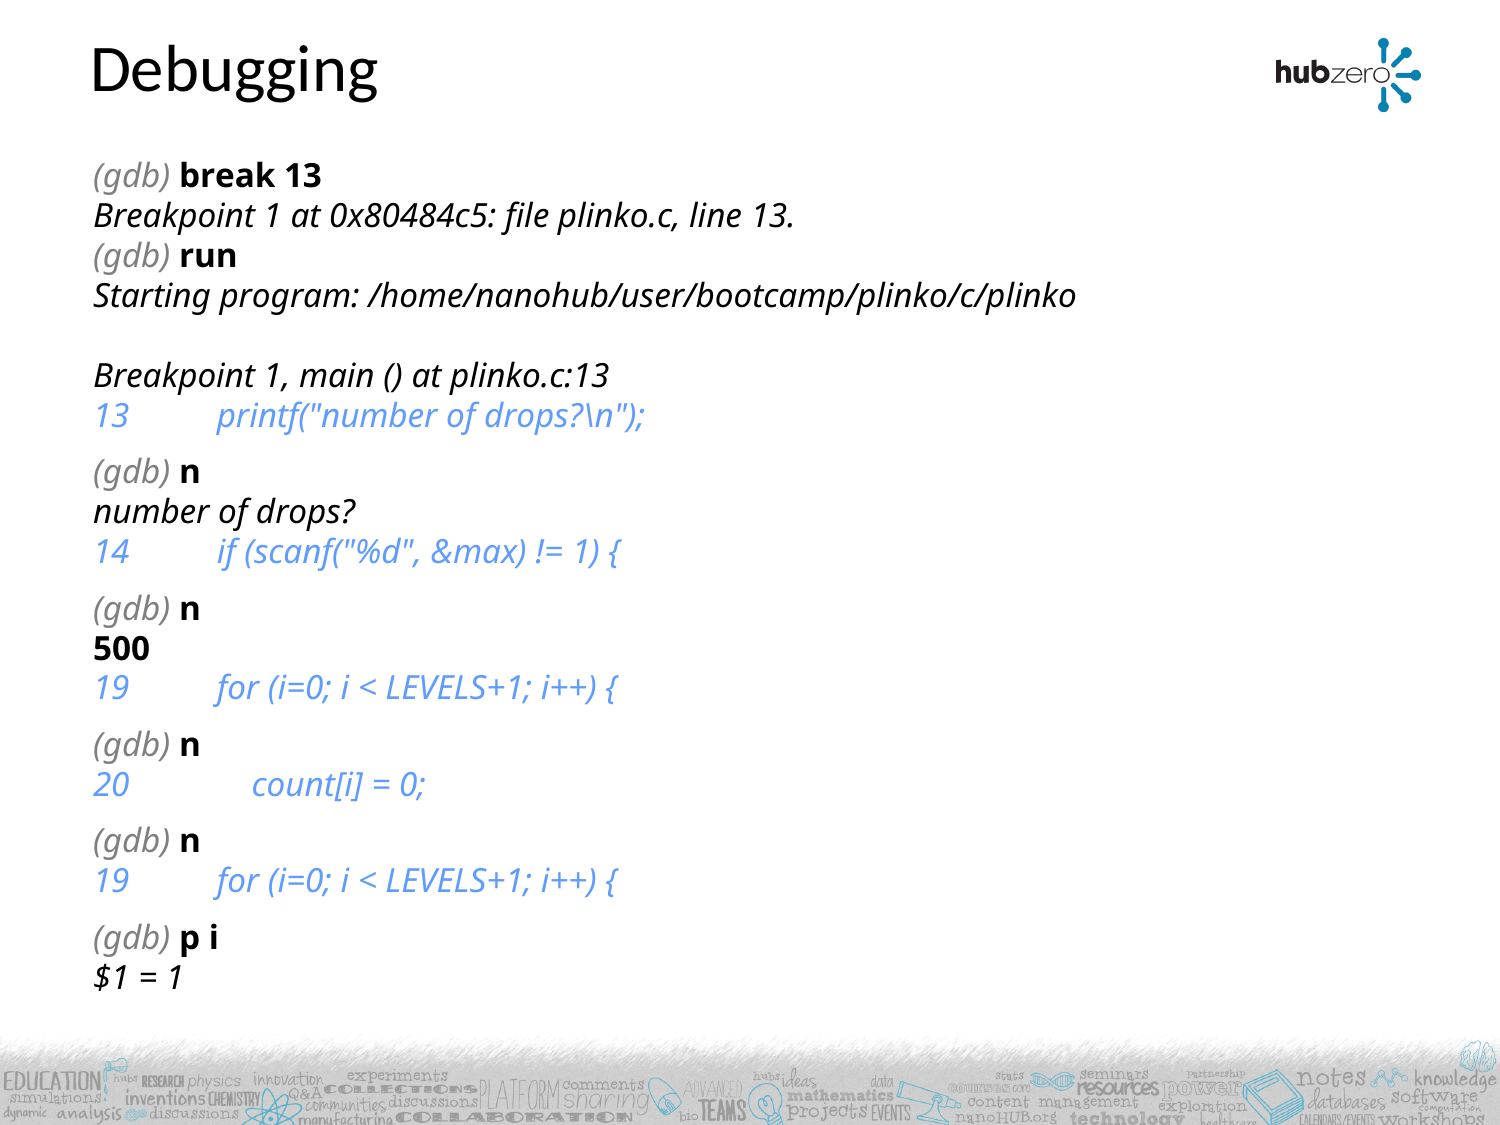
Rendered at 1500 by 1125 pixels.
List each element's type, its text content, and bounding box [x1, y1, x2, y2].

picture [0, 1034, 1500, 1125]
text_box (gdb) break 13 Breakpoint 1 at 0x80484c5: file plinko.c, line 13. (gdb) run Starting program: /home/nanohub/user/bootcamp/plinko/c/plinko Breakpoint 1, main () at plinko.c:13 13 printf("number of drops?\n"); (gdb) n number of drops? 14 if (scanf("%d", &max) != 1) { (gdb) n 500 19 for (i=0; i < LEVELS+1; i++) { (gdb) n 20 count[i] = 0; (gdb) n 19 for (i=0; i < LEVELS+1; i++) { (gdb) p i $1 = 1 [78, 146, 1103, 1004]
picture [1272, 35, 1424, 115]
text_box Debugging [75, 12, 1249, 118]
